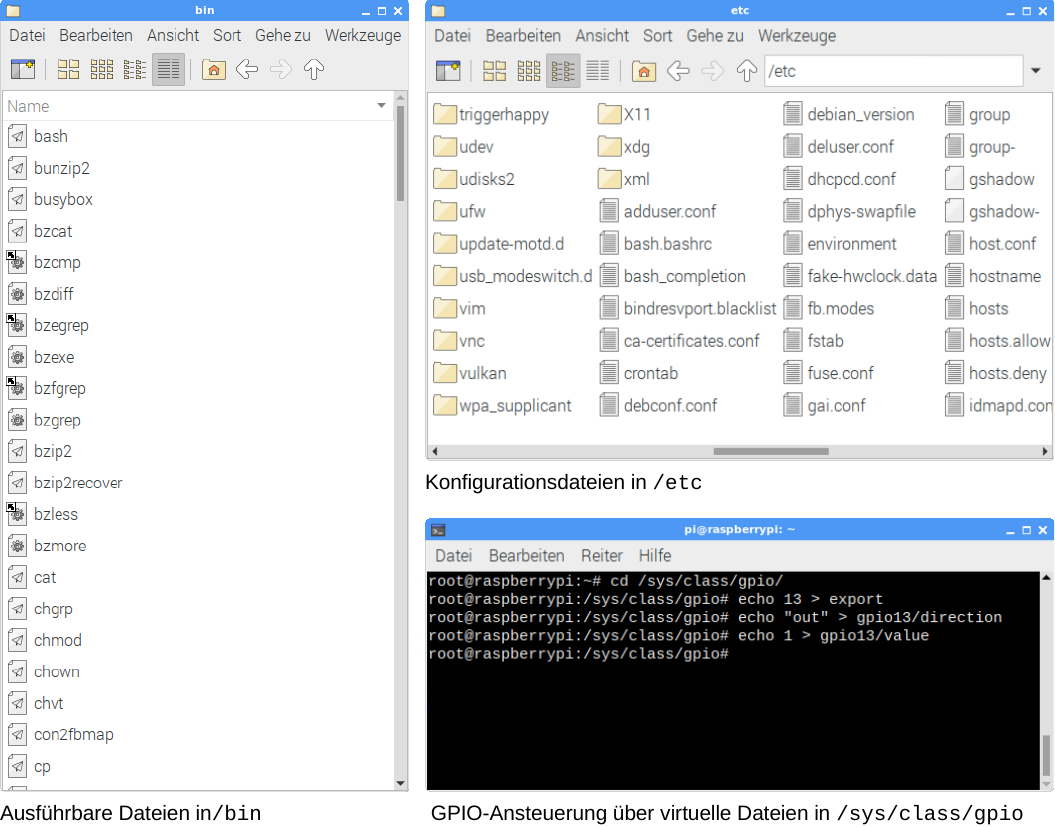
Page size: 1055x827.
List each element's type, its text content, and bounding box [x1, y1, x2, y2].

picture [425, 0, 1055, 461]
text_box GPIO-Ansteuerung über virtuelle Dateien in /sys/class/gpio [425, 801, 1024, 827]
picture [0, 0, 409, 792]
picture [425, 518, 1055, 792]
text_box Konfigurationsdateien in /etc [425, 470, 703, 497]
text_box Ausführbare Dateien in/bin [0, 801, 262, 827]
